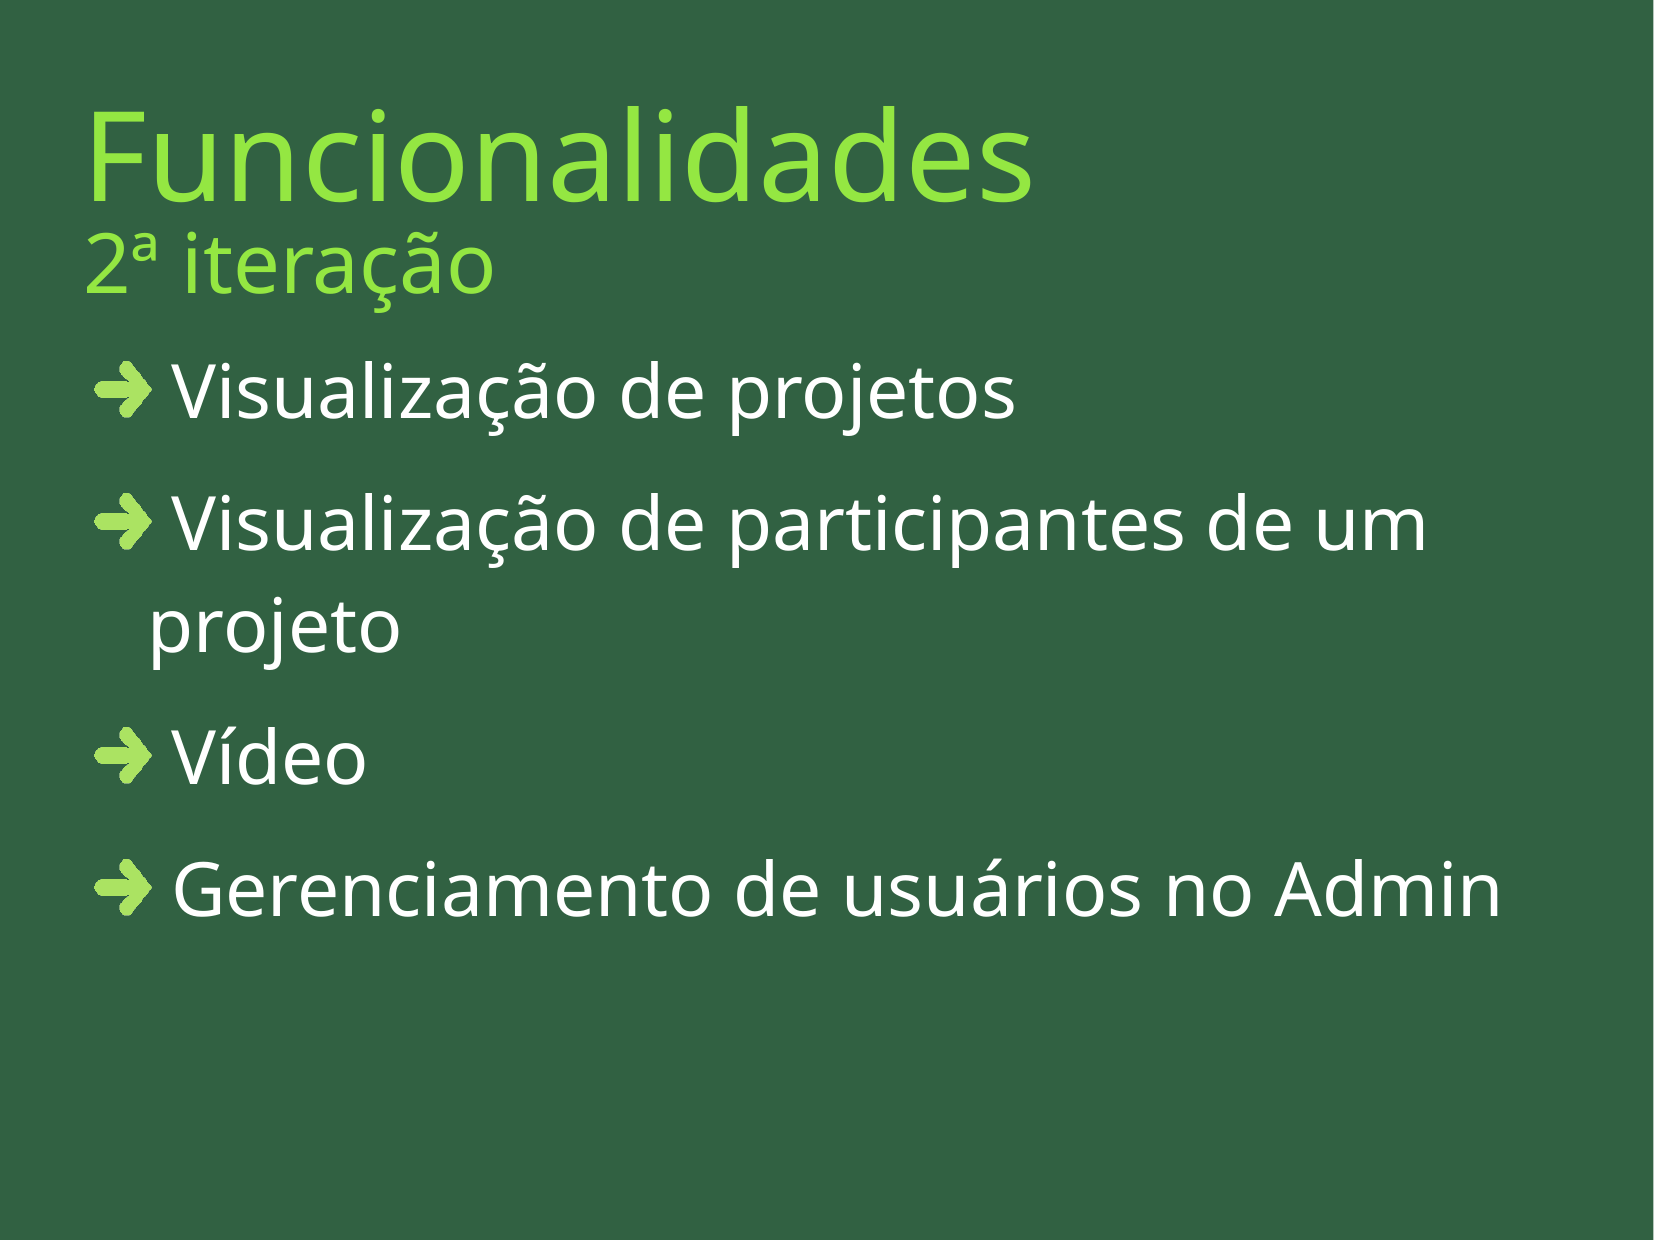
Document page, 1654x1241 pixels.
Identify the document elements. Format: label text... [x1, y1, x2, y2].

title Funcionalidades [82, 49, 1571, 257]
title 2ª iteração [83, 183, 1572, 340]
list Visualização de projetos Visualização de participantes de um projeto Vídeo Gerenciamento de usuários no Admin [76, 338, 1566, 1034]
